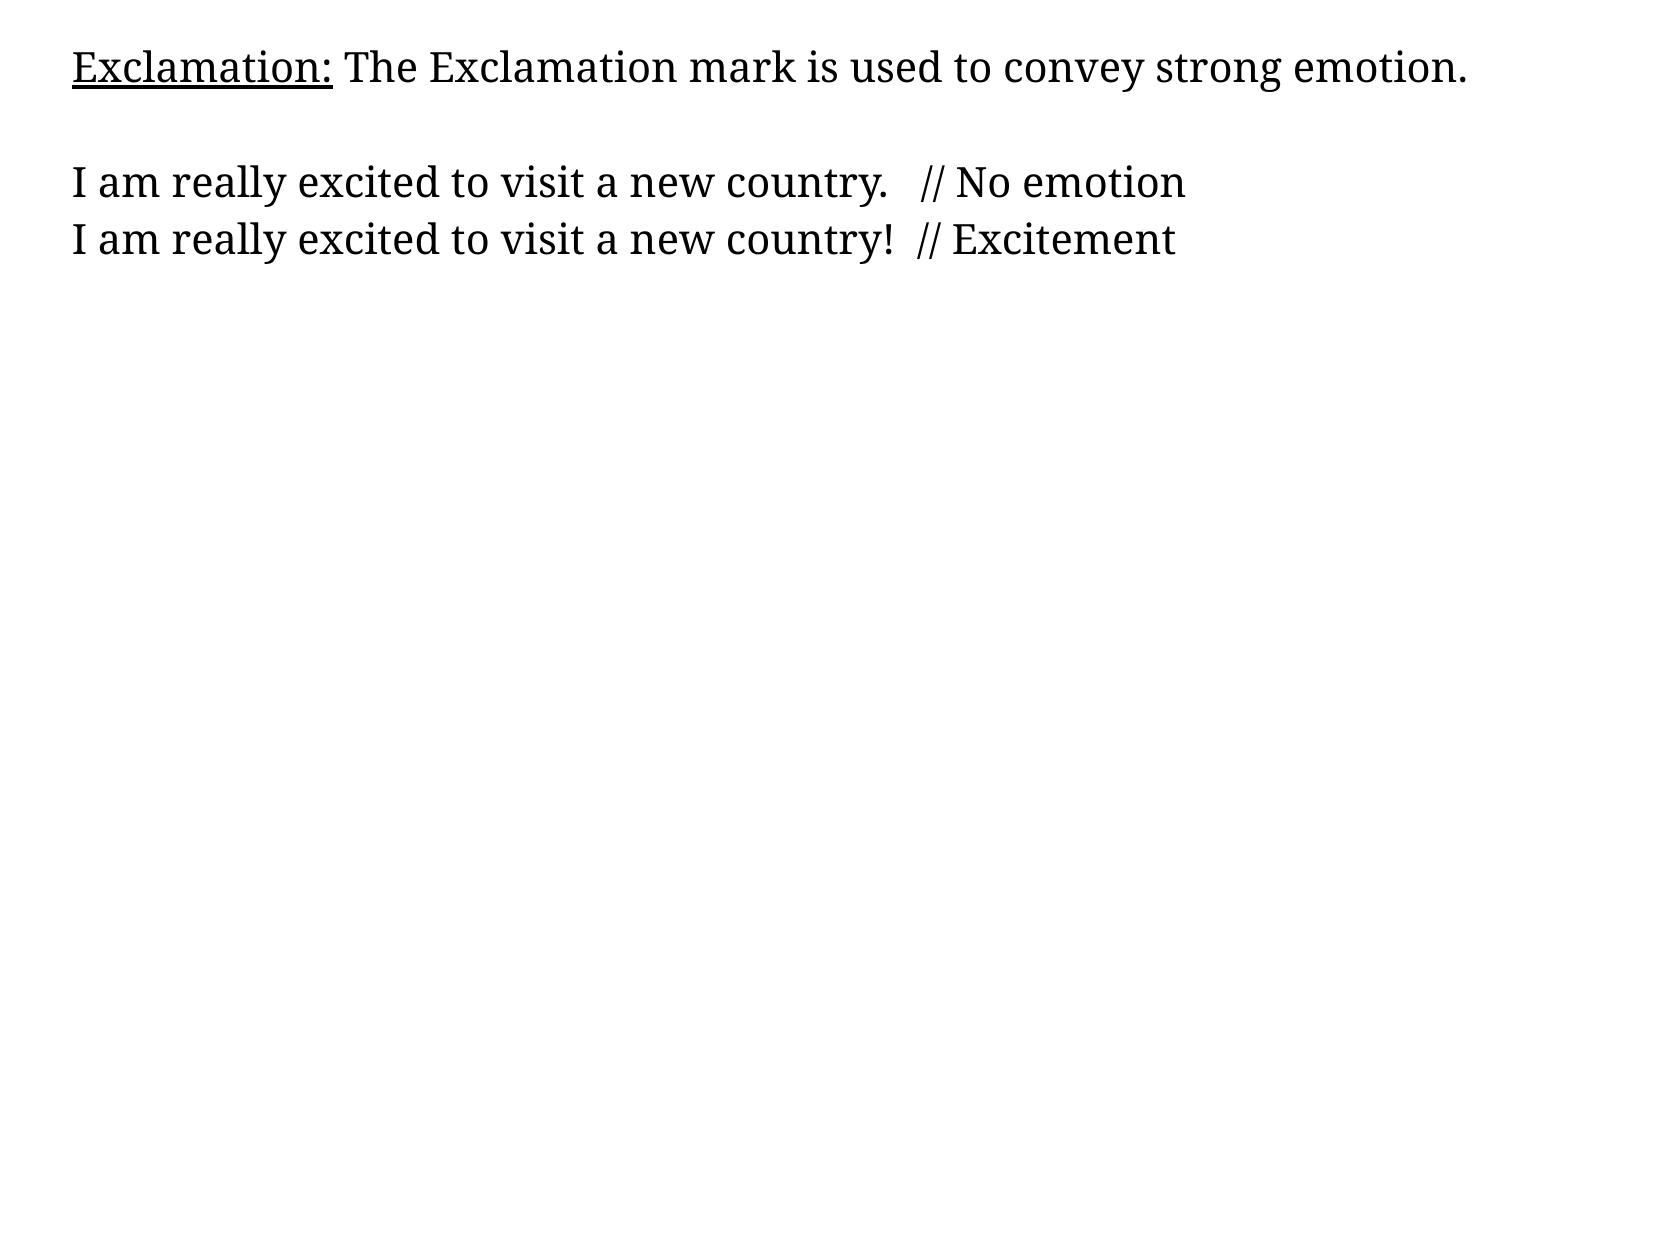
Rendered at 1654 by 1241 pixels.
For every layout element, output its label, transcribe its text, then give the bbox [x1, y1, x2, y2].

text_box Exclamation: The Exclamation mark is used to convey strong emotion. I am really excited to visit a new country. // No emotion I am really excited to visit a new country! // Excitement [71, 31, 1560, 1140]
